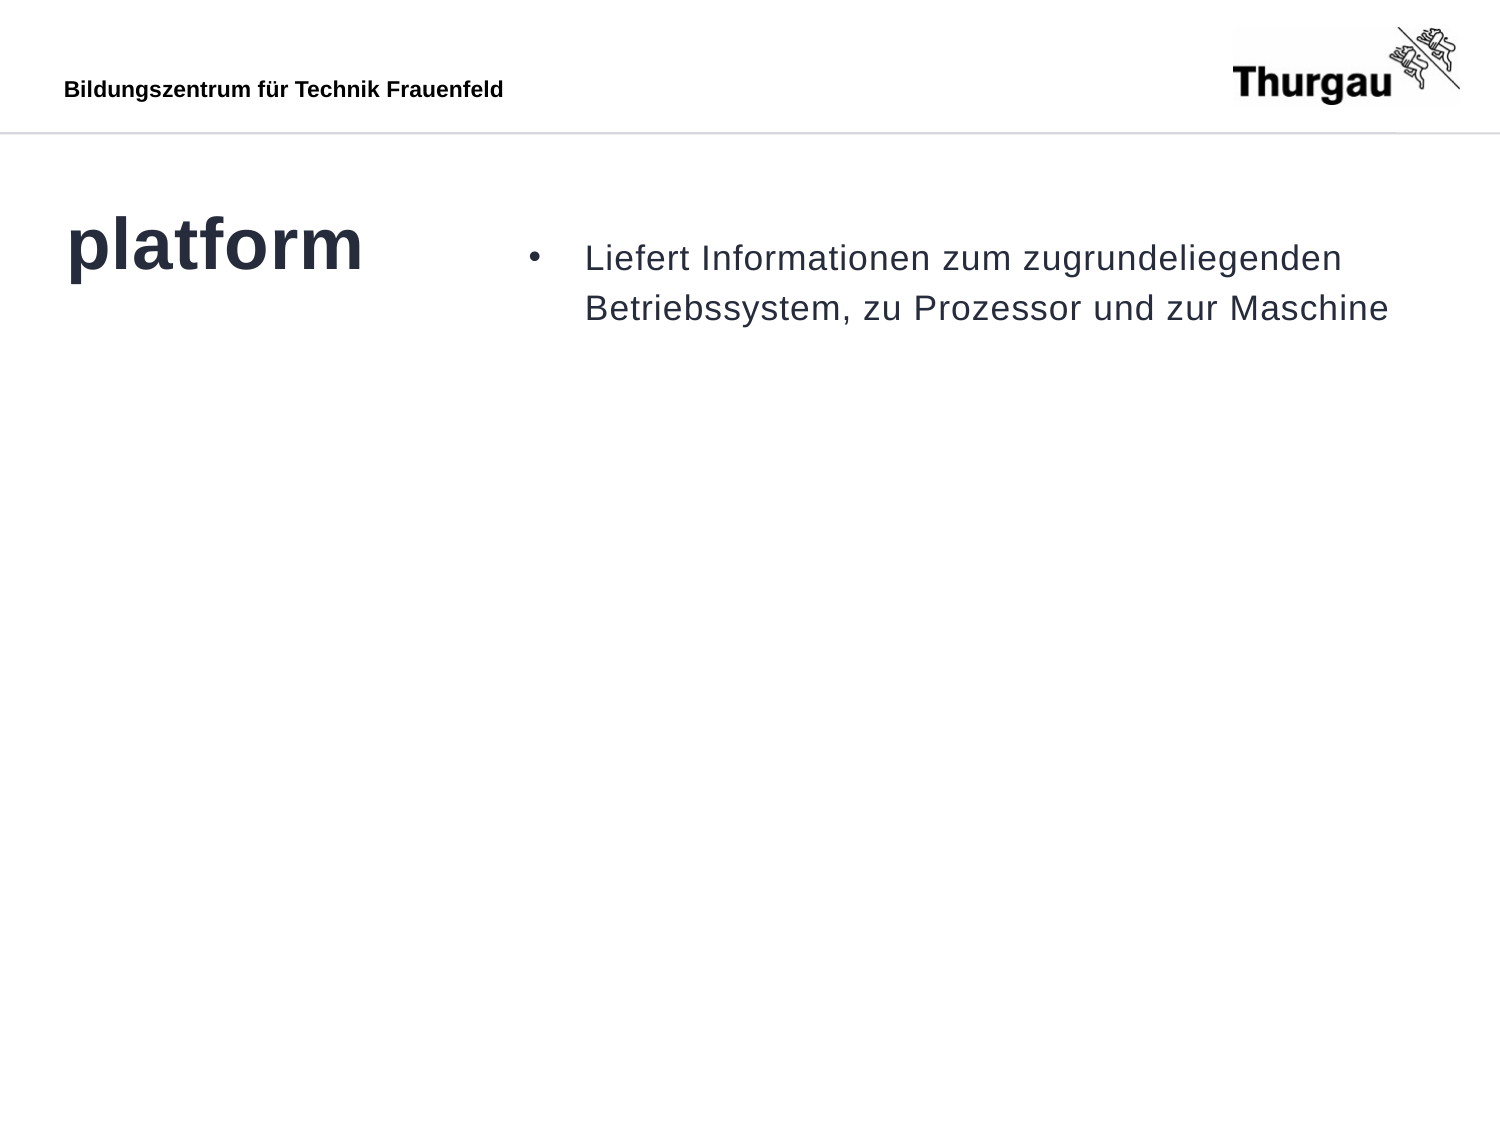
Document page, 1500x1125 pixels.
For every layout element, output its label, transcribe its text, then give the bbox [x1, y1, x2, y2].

picture [1233, 27, 1460, 105]
text_box Liefert Informationen zum zugrundeliegenden Betriebssystem, zu Prozessor und zur Maschine [513, 219, 1435, 1042]
text_box platform [51, 208, 422, 587]
text_box Bildungszentrum für Technik Frauenfeld [48, 65, 667, 115]
